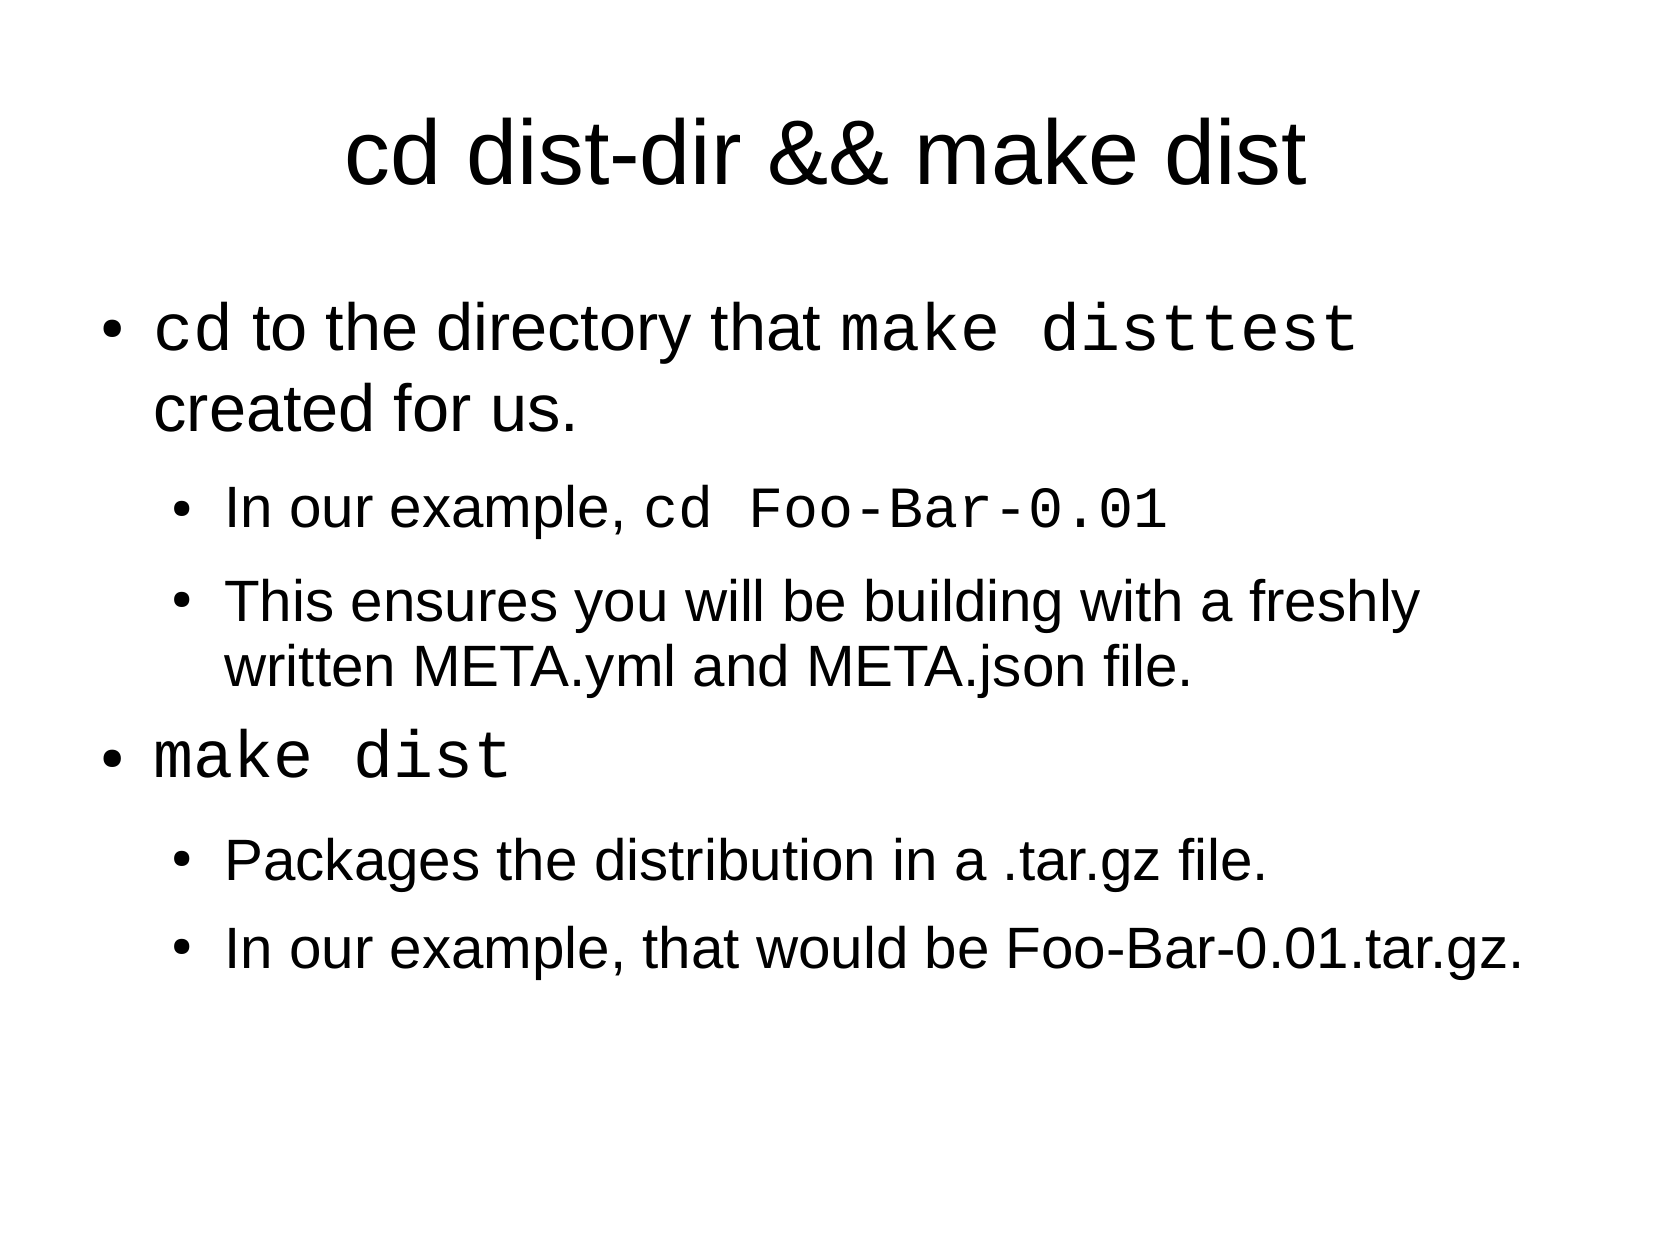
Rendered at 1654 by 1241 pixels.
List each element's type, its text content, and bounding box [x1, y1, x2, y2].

title cd dist-dir && make dist [82, 49, 1571, 257]
list cd to the directory that make disttest created for us. In our example, cd Foo-Bar-0.01 This ensures you will be building with a freshly written META.yml and META.json file. make dist Packages the distribution in a .tar.gz file. In our example, that would be Foo-Bar-0.01.tar.gz. [82, 290, 1571, 1109]
